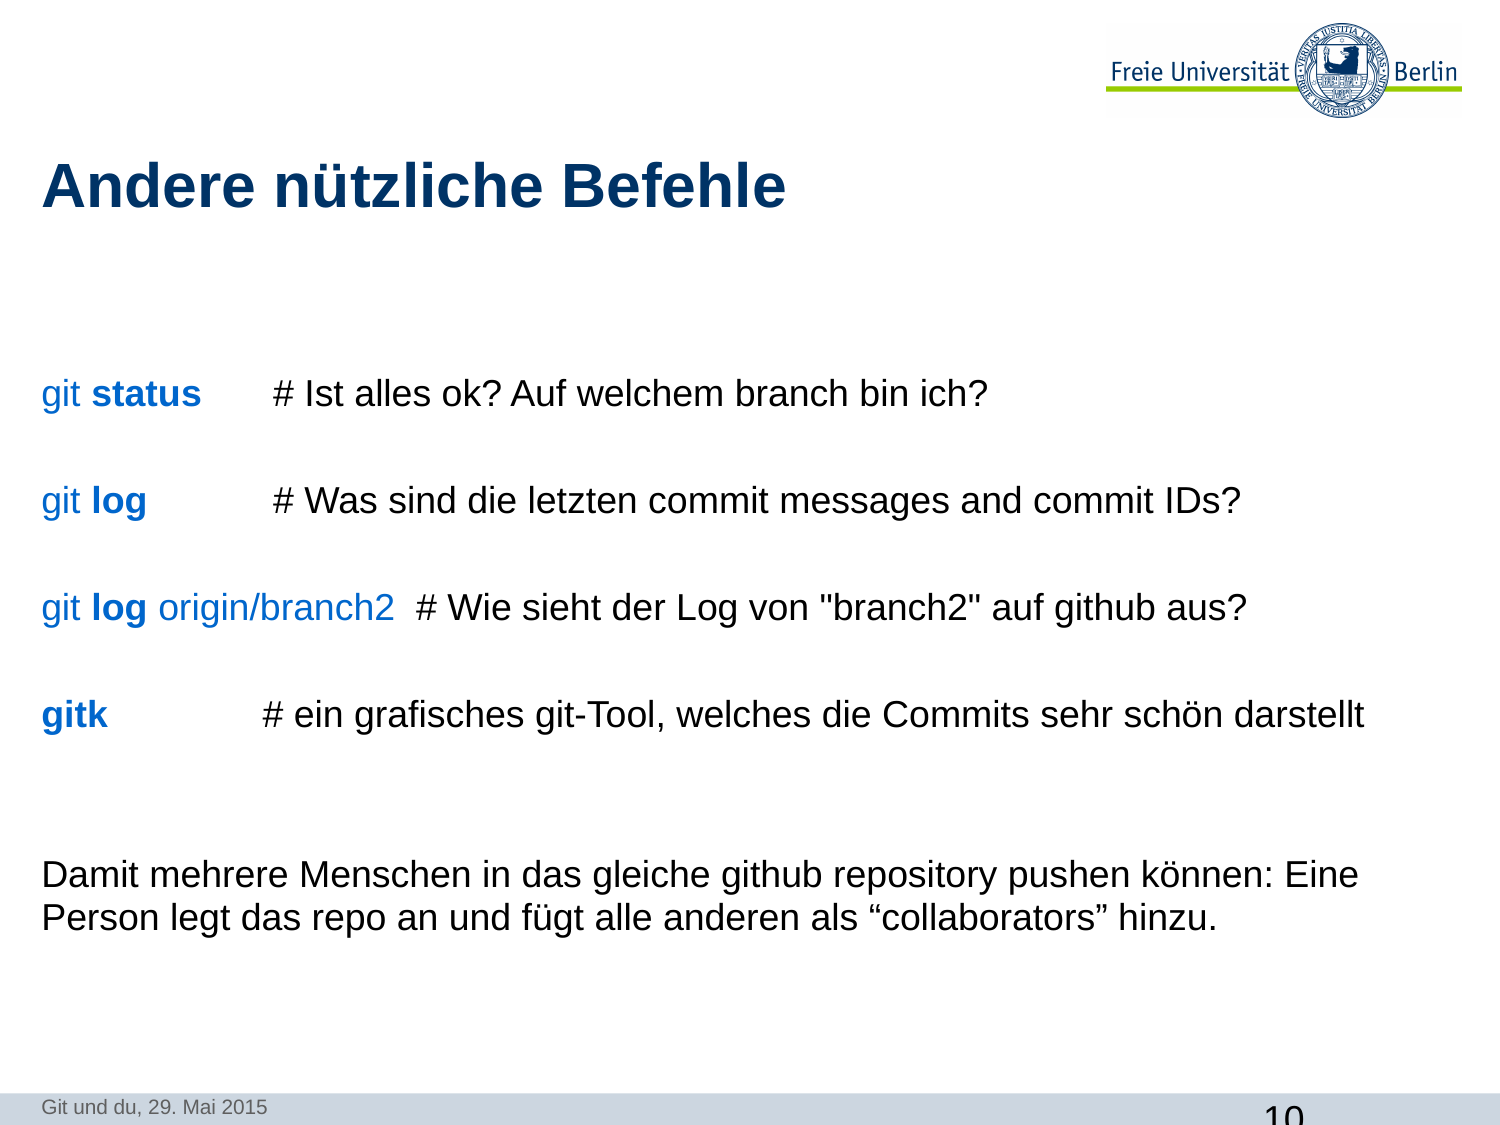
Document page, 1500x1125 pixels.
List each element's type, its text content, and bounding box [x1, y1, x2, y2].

list git status # Ist alles ok? Auf welchem branch bin ich? git log # Was sind die letzten commit messages and commit IDs? git log origin/branch2 # Wie sieht der Log von "branch2" auf github aus? gitk # ein grafisches git-Tool, welches die Commits sehr schön darstellt Damit mehrere Menschen in das gleiche github repository pushen können: Eine Person legt das repo an und fügt alle anderen als “collaborators” hinzu. [41, 265, 1460, 1064]
title Andere nützliche Befehle [41, 150, 1460, 221]
picture [1106, 23, 1462, 118]
